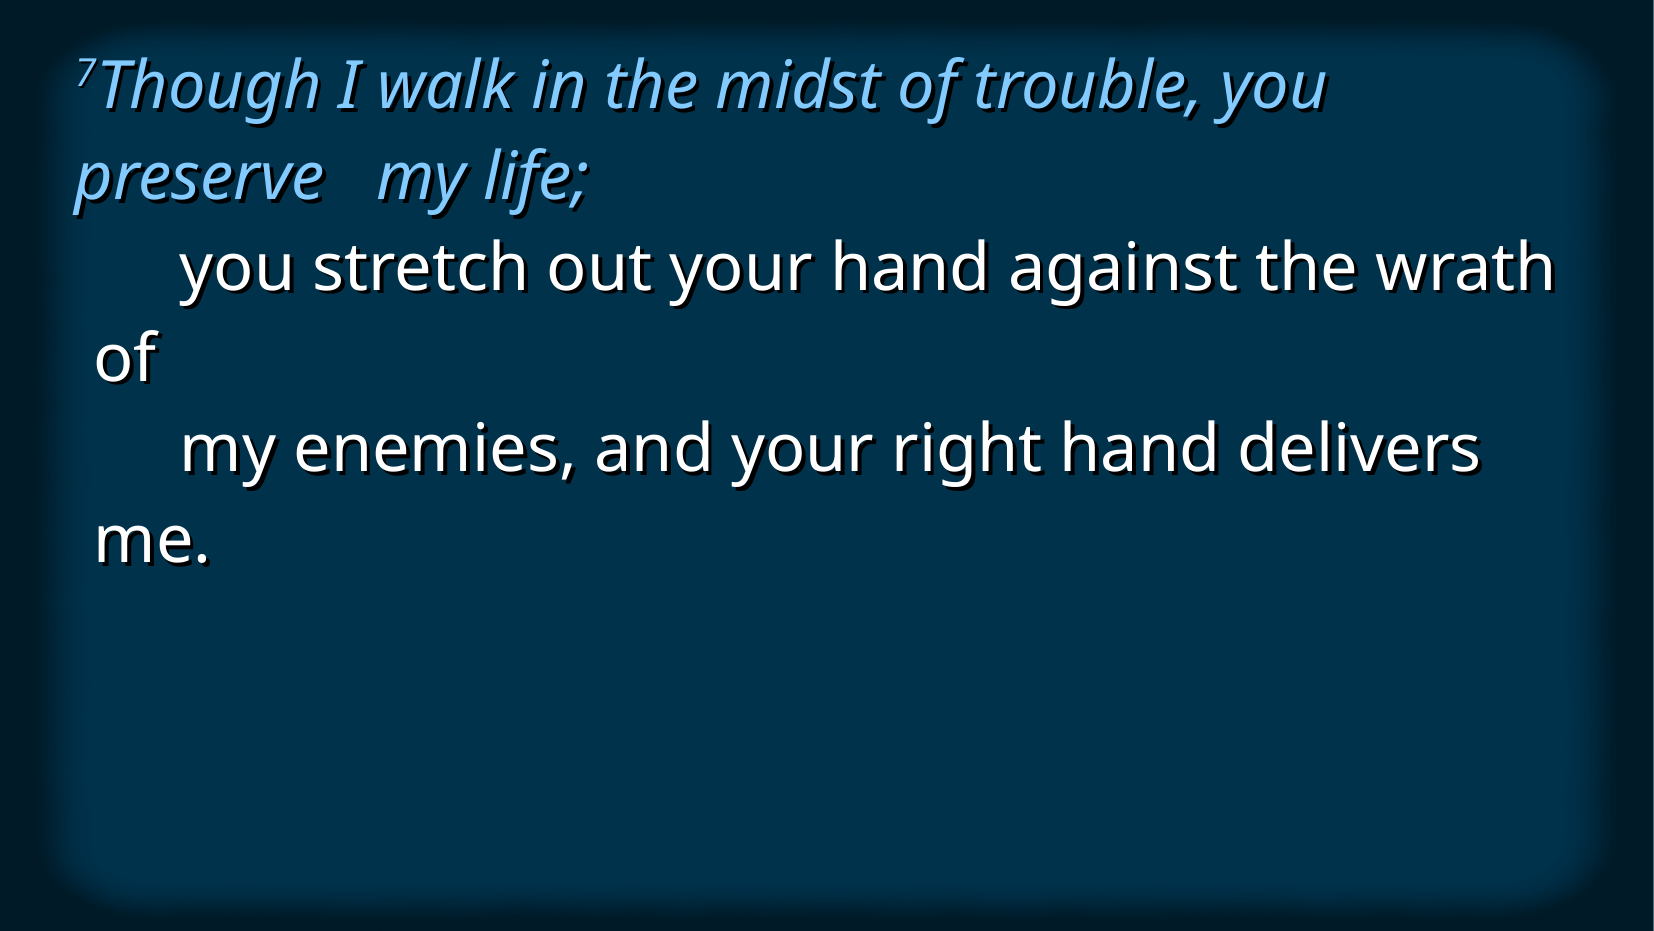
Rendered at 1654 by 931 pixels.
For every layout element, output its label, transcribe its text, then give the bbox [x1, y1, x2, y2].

picture [0, 0, 1654, 931]
text_box 7Though I walk in the midst of trouble, you preserve my life; you stretch out your hand against the wrath of my enemies, and your right hand delivers me. [60, 30, 1591, 406]
